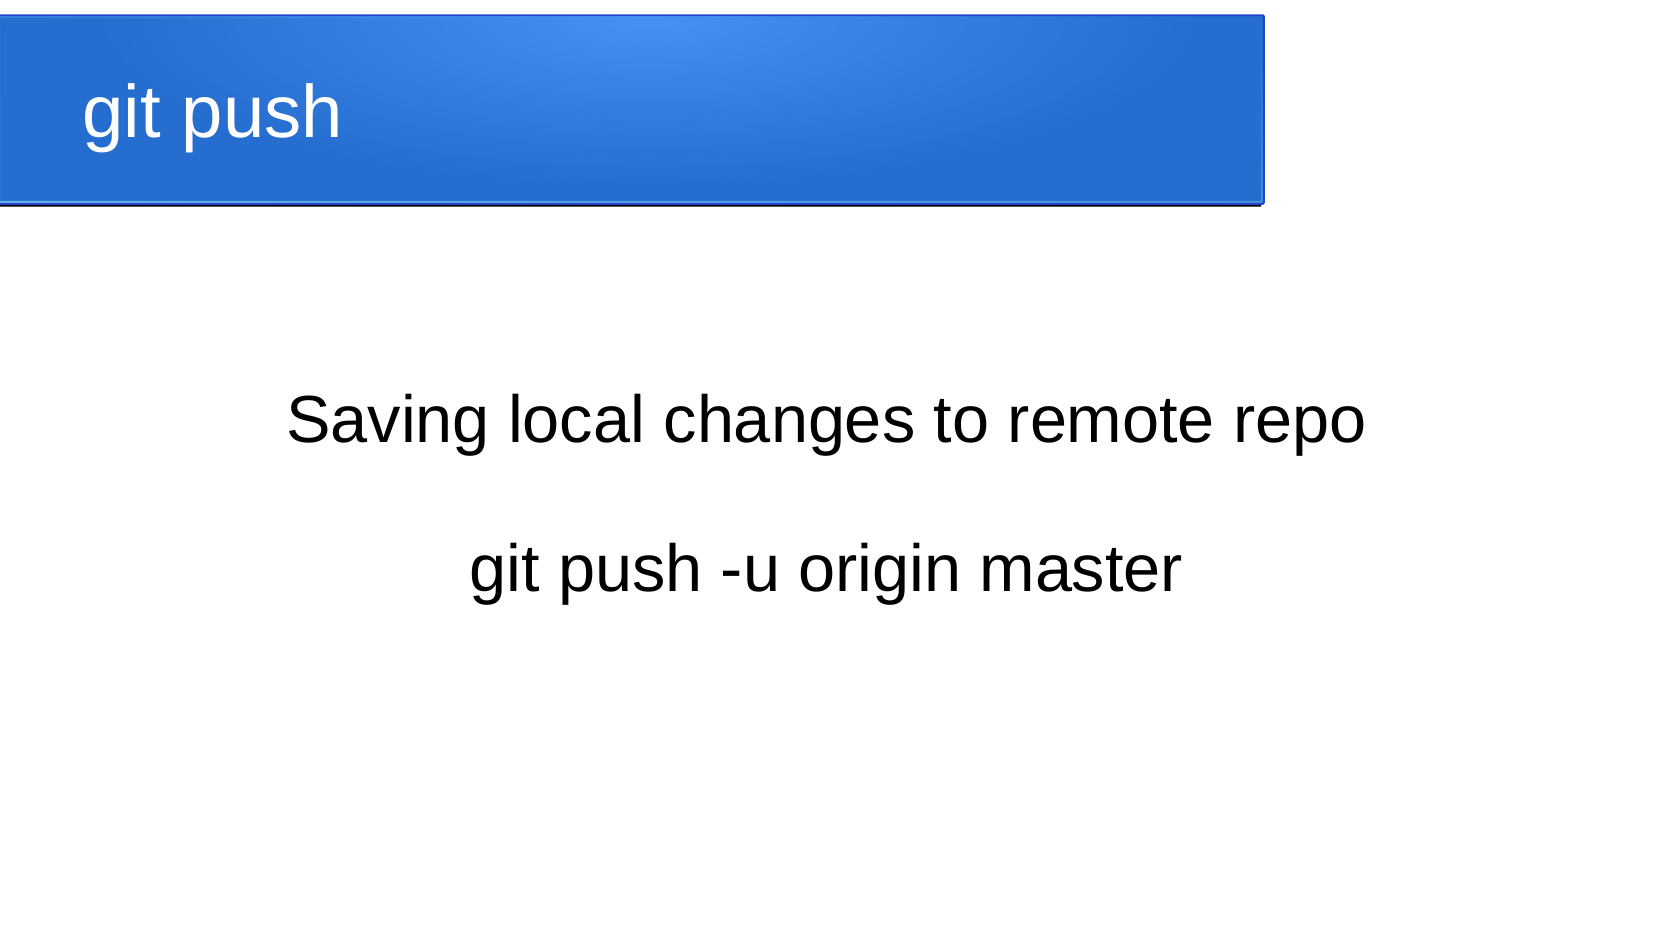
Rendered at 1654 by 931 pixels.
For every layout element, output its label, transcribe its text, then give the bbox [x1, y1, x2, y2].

title git push [82, 35, 1235, 189]
subtitle Saving local changes to remote repo git push -u origin master [82, 224, 1571, 764]
